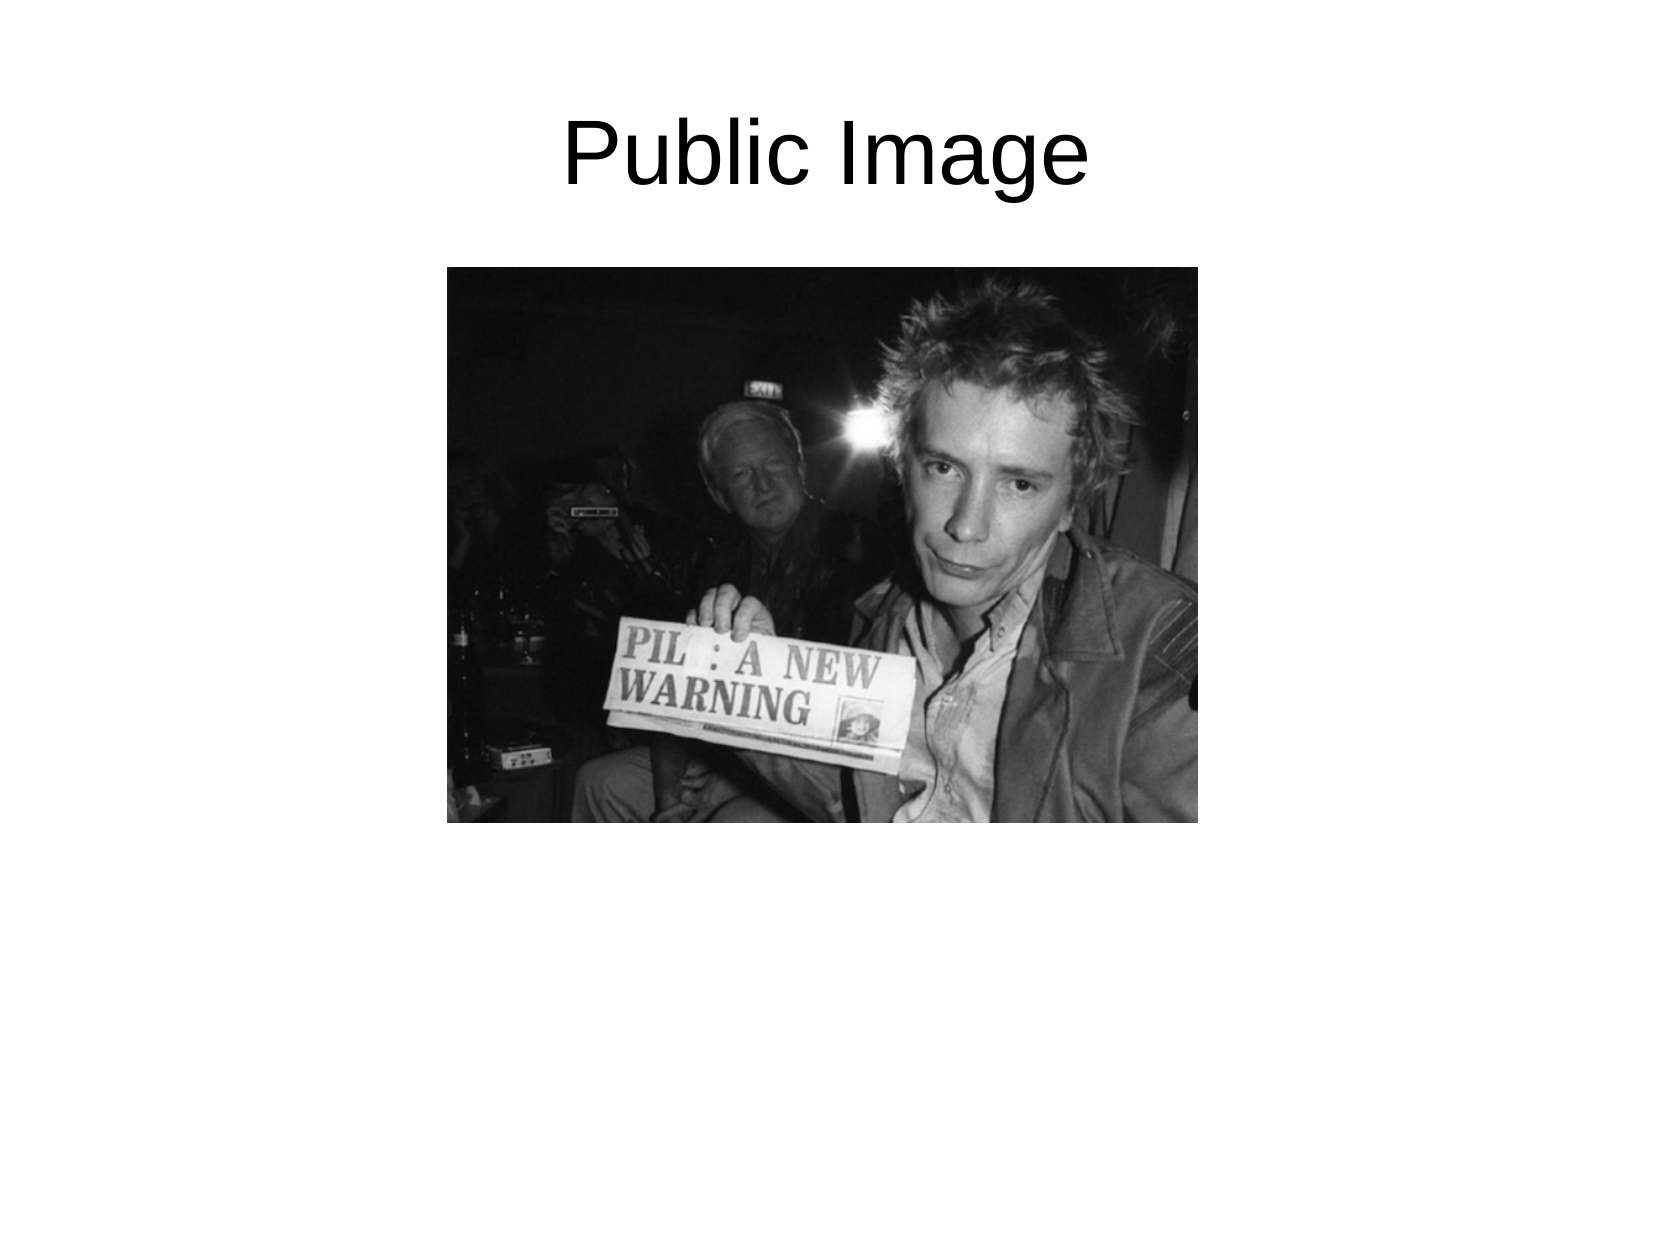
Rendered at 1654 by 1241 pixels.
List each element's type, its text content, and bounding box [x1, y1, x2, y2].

picture [447, 267, 1198, 823]
title Public Image [82, 49, 1571, 257]
